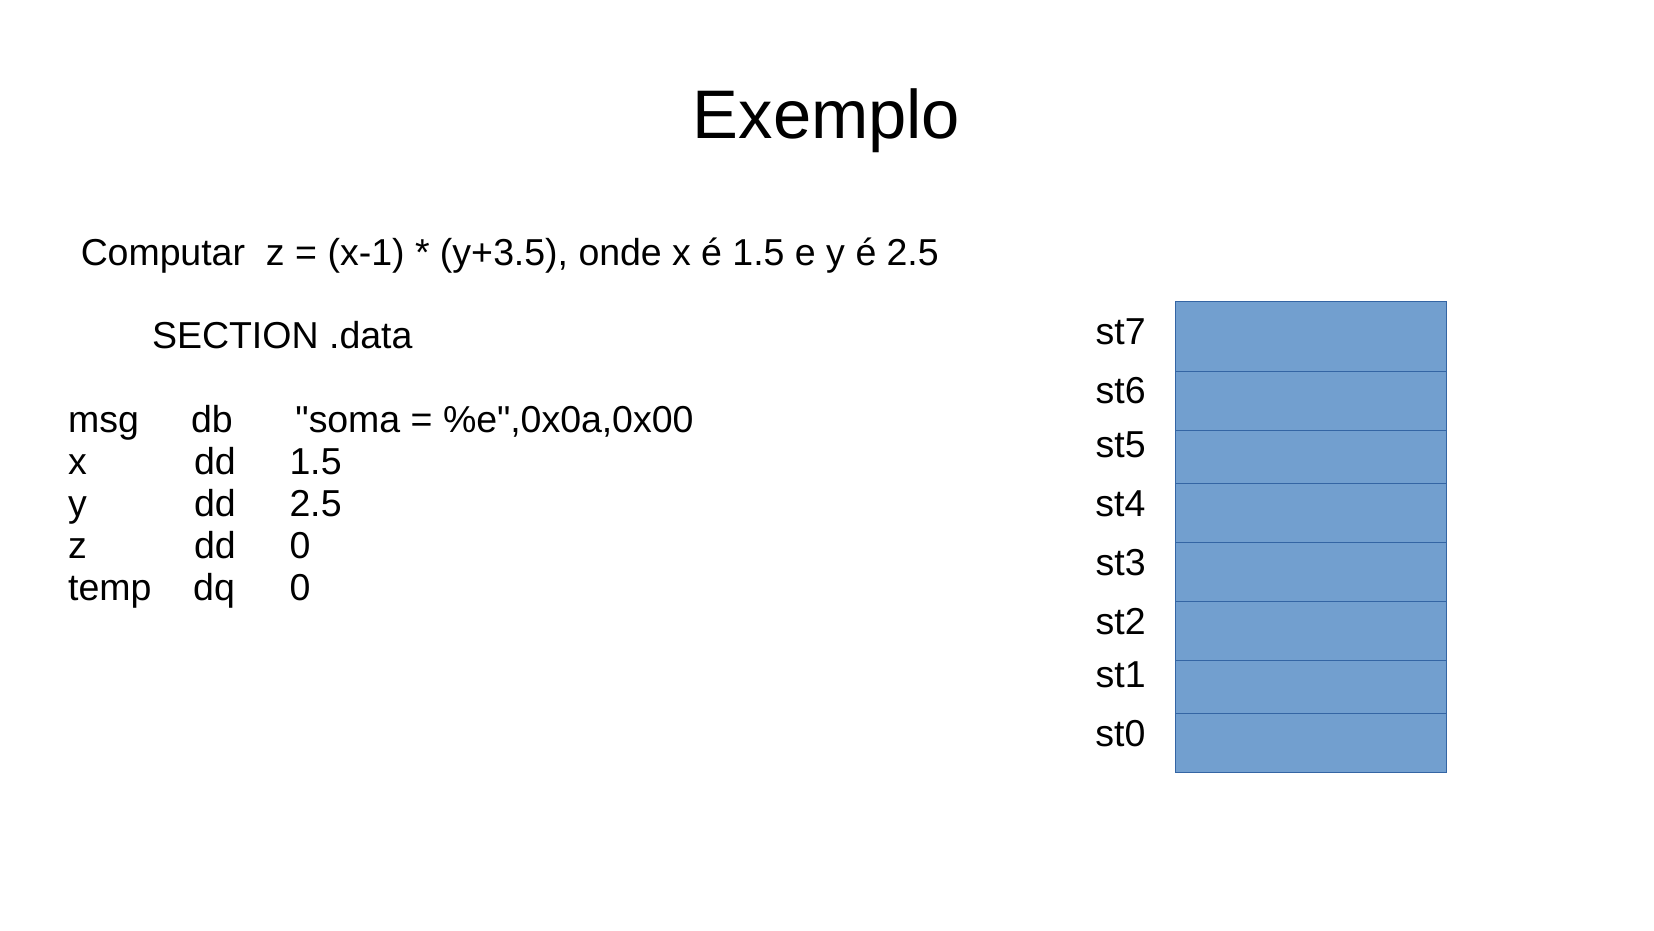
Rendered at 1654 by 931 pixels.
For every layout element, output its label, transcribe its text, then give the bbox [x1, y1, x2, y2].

text_box st0 [1080, 705, 1161, 762]
text_box st4 [1080, 474, 1161, 532]
text_box st5 [1080, 420, 1161, 473]
text_box st3 [1080, 533, 1161, 591]
text_box [1033, 301, 1506, 773]
text_box st2 [1080, 592, 1161, 650]
text_box st6 [1080, 362, 1161, 420]
title Exemplo [82, 37, 1571, 193]
text_box st1 [1080, 650, 1161, 703]
text_box st7 [1080, 303, 1161, 361]
text_box SECTION .data msg db "soma = %e",0x0a,0x00 x dd 1.5 y dd 2.5 z dd 0 temp dq 0 [53, 307, 709, 658]
text_box Computar z = (x-1) * (y+3.5), onde x é 1.5 e y é 2.5 [66, 224, 1004, 282]
